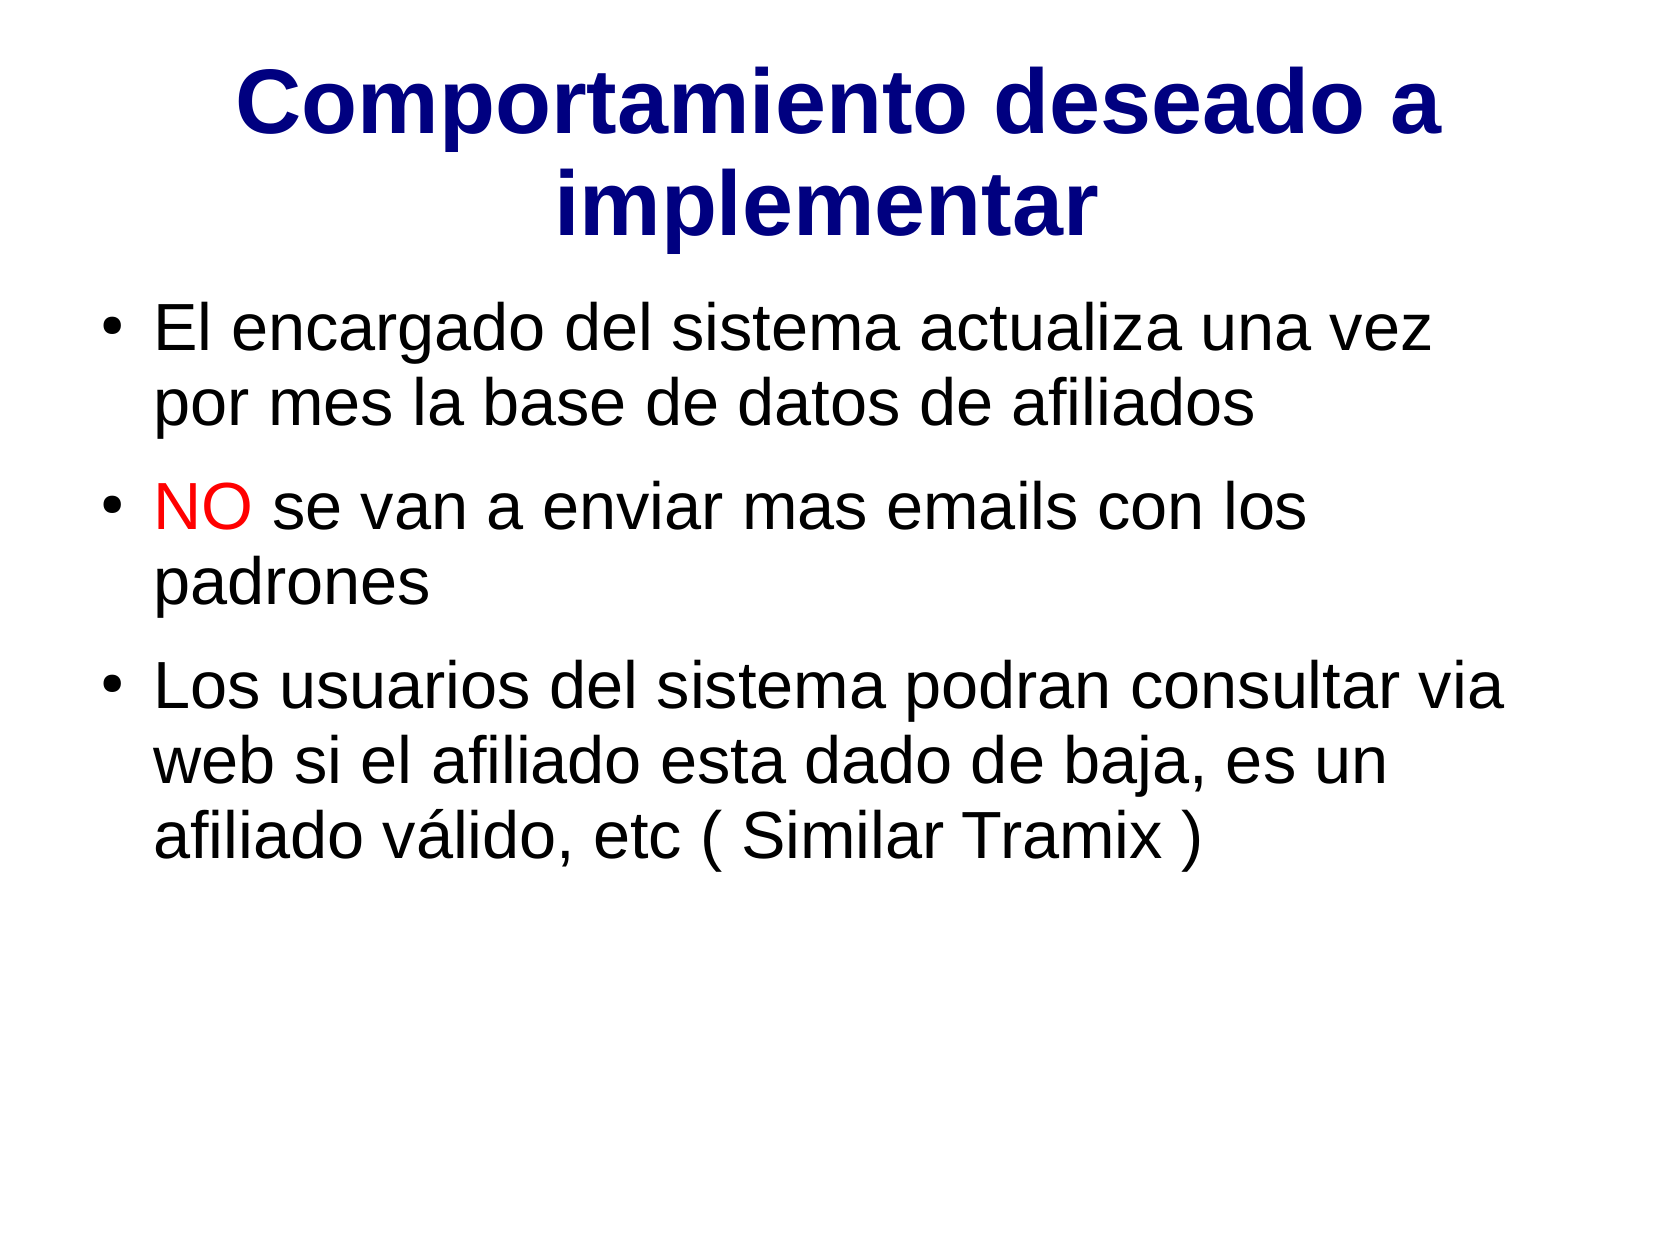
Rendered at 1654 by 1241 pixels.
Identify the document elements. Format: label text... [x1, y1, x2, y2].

title Comportamiento deseado a implementar [82, 49, 1571, 257]
list El encargado del sistema actualiza una vez por mes la base de datos de afiliados NO se van a enviar mas emails con los padrones Los usuarios del sistema podran consultar via web si el afiliado esta dado de baja, es un afiliado válido, etc ( Similar Tramix ) [82, 290, 1538, 1010]
